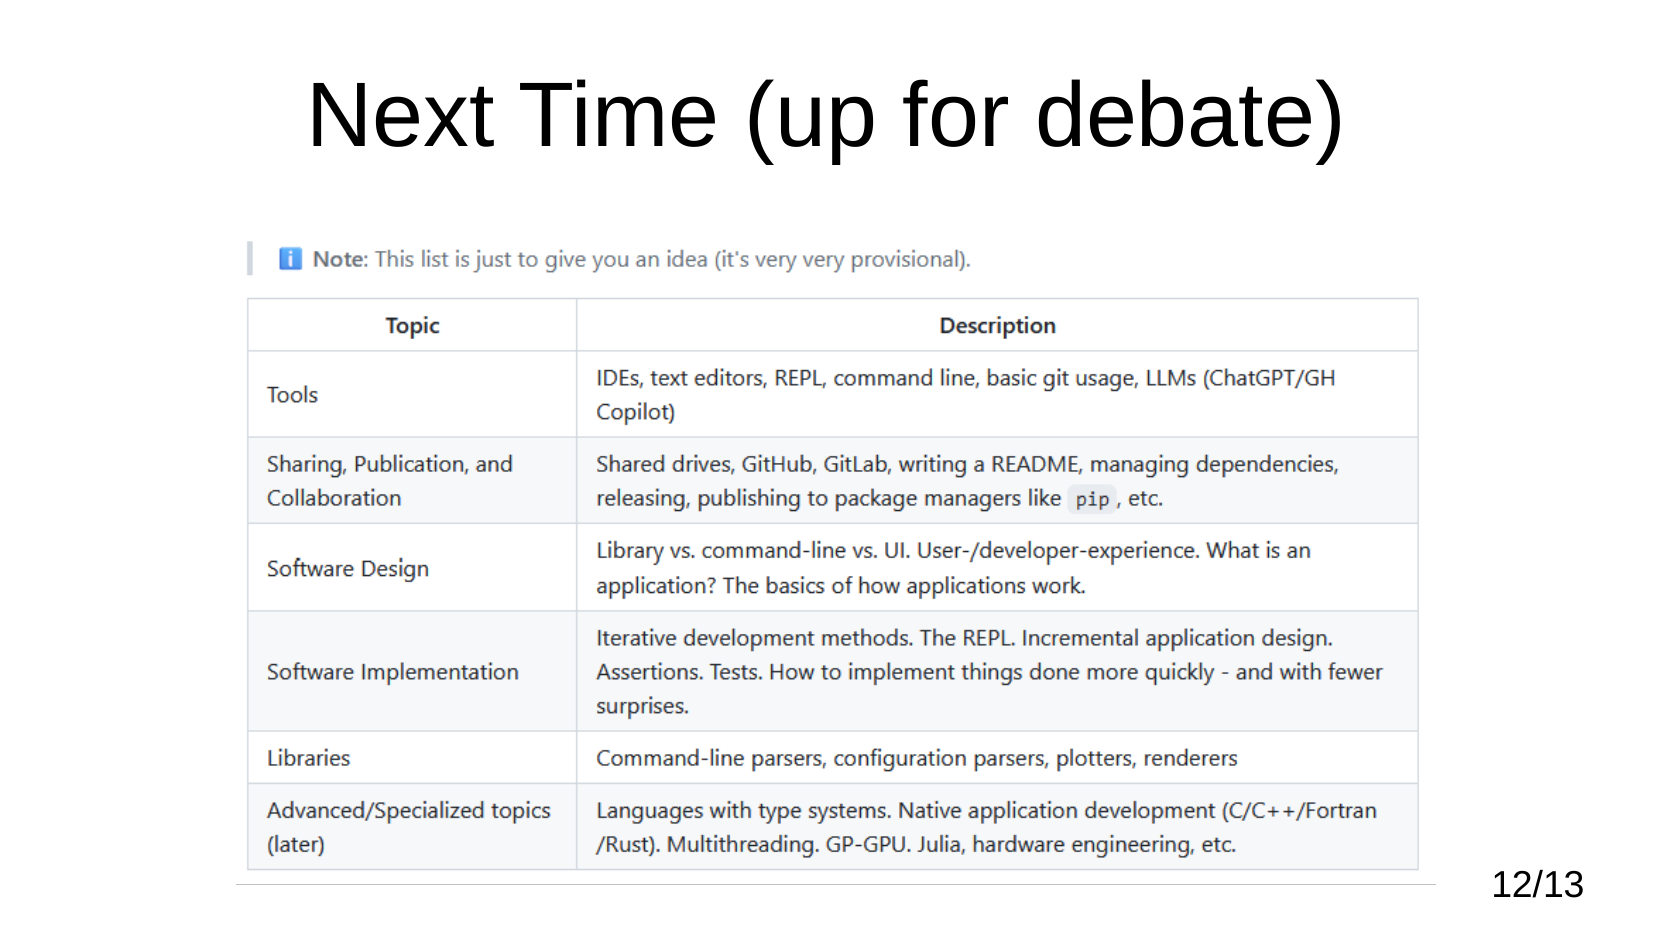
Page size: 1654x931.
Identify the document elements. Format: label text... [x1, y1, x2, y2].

text_box <number>/13 [1476, 856, 1625, 914]
title Next Time (up for debate) [82, 37, 1571, 193]
picture [236, 233, 1436, 886]
